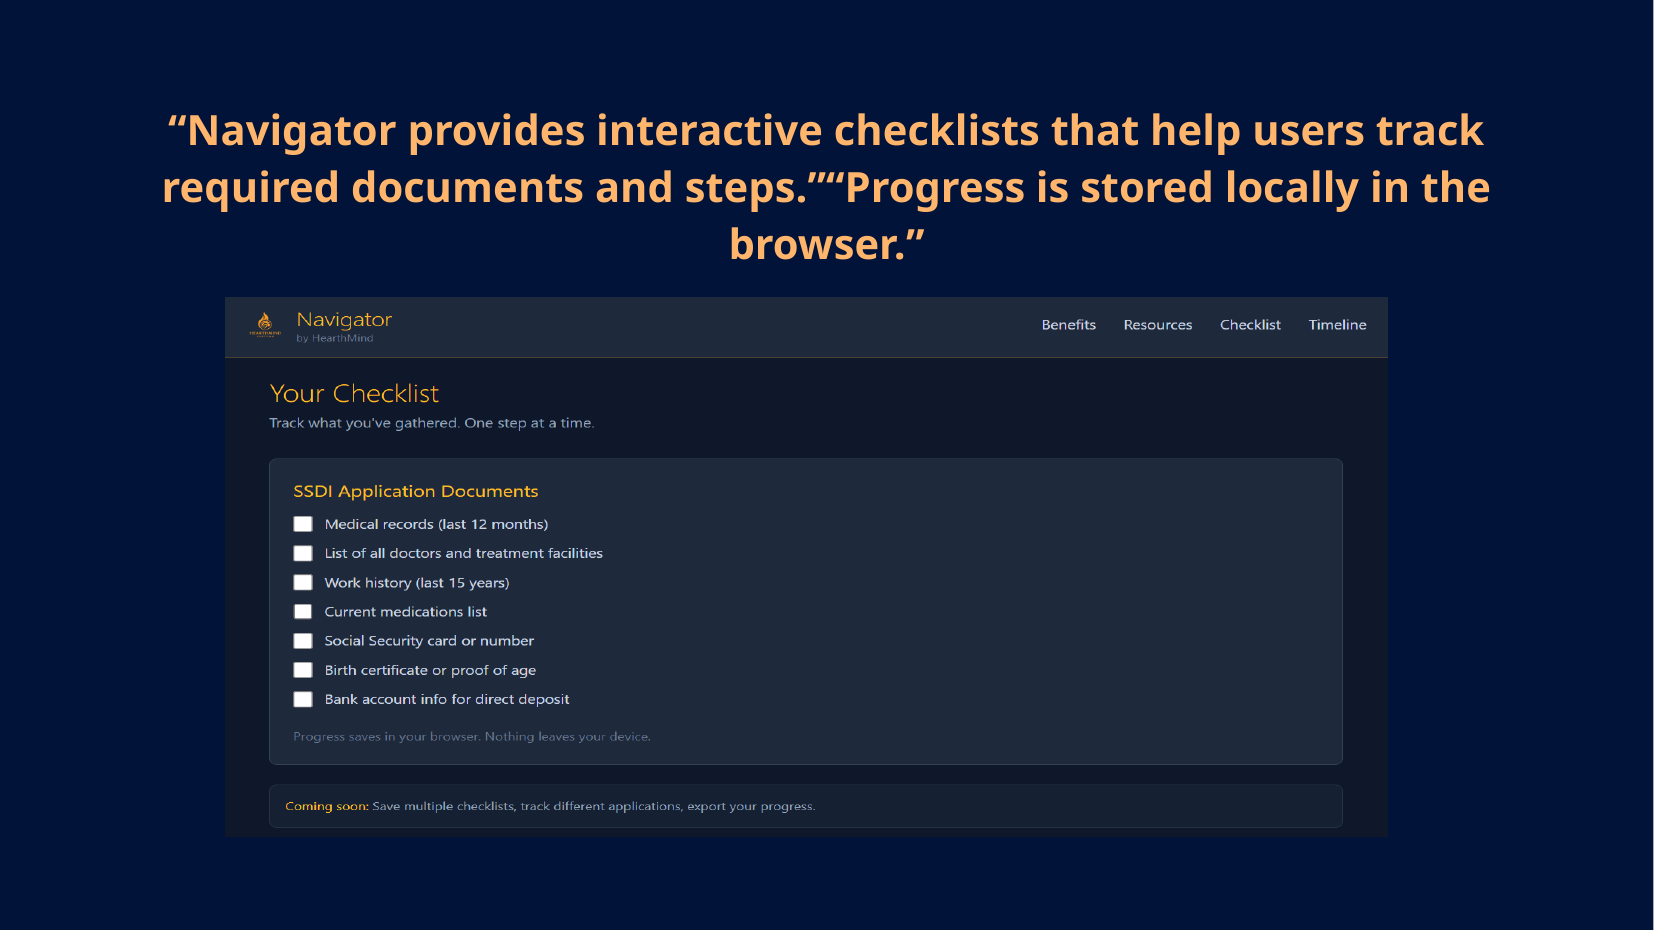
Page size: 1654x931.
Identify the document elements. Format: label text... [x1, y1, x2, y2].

title “Navigator provides interactive checklists that help users track required documents and steps.”“Progress is stored locally in the browser.” [82, 75, 1571, 298]
picture [225, 297, 1388, 837]
